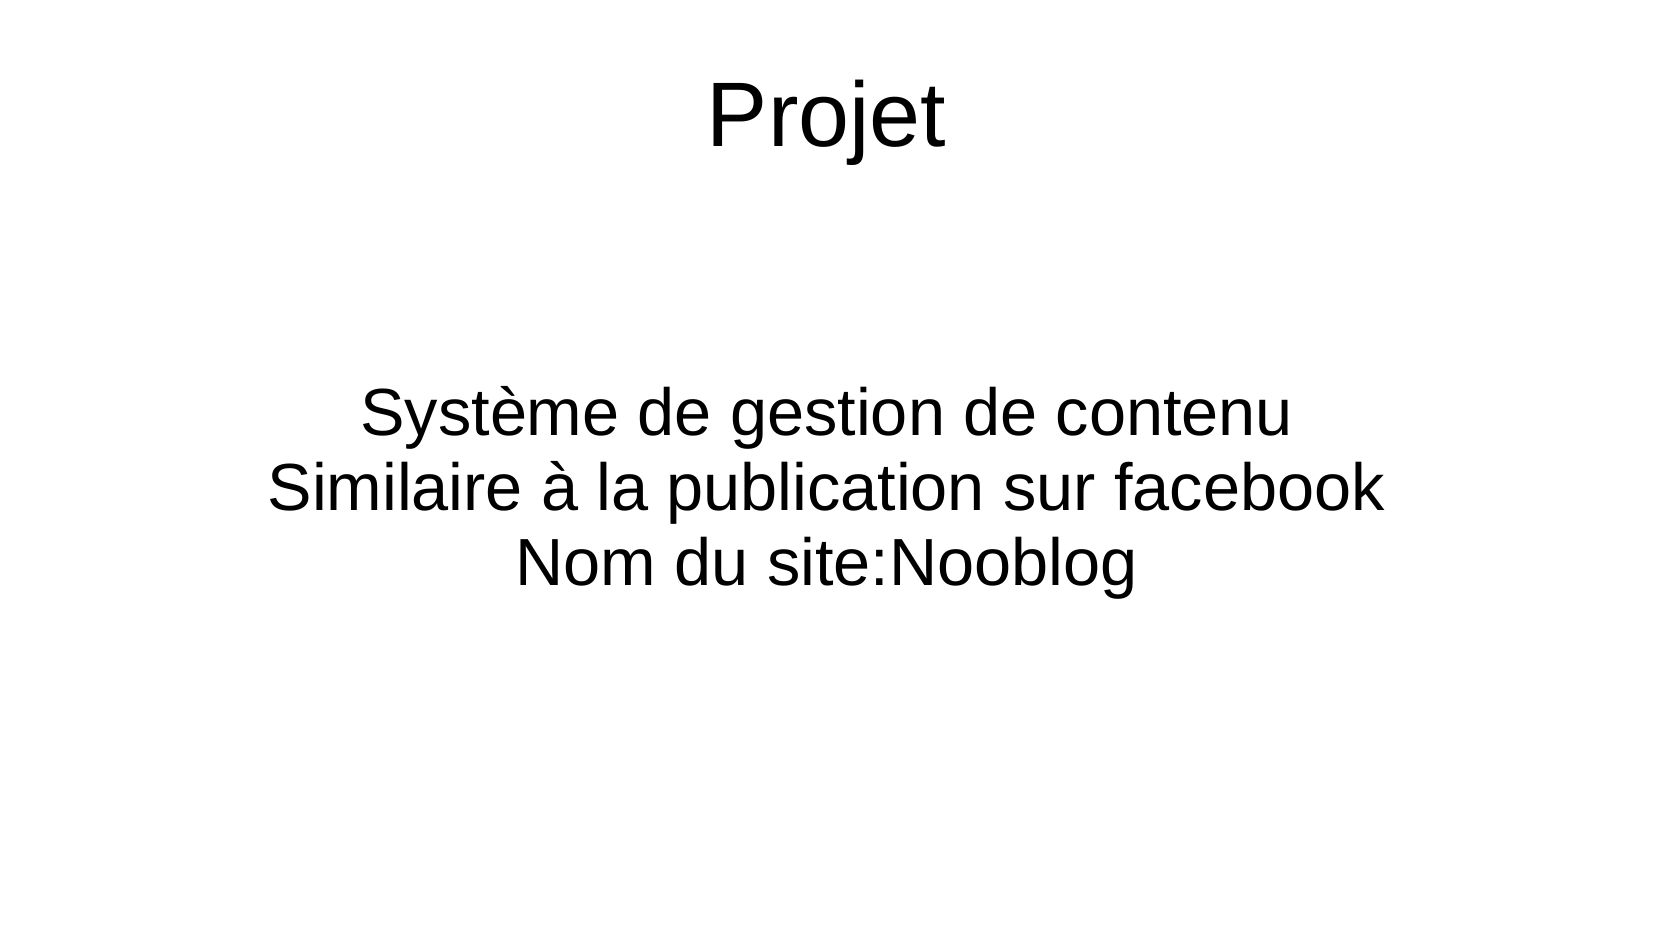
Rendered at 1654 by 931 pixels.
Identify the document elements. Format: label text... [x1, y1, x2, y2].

subtitle Système de gestion de contenu Similaire à la publication sur facebook Nom du site:Nooblog [82, 217, 1571, 758]
title Projet [82, 37, 1571, 193]
